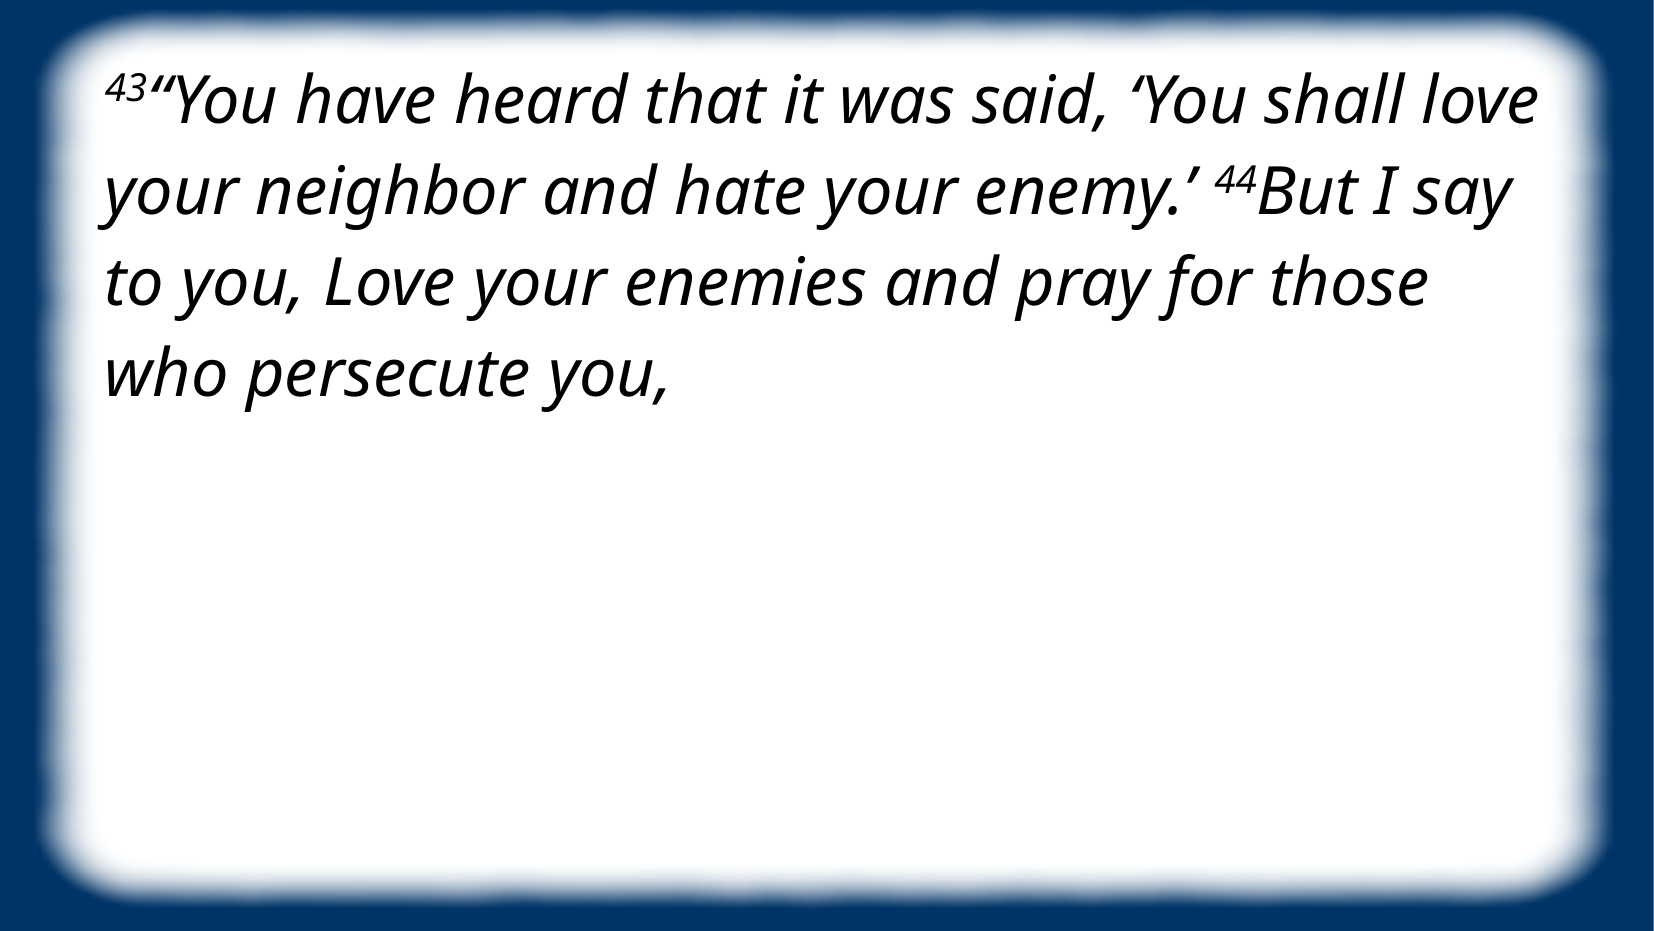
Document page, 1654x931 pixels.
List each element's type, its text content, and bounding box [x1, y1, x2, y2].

picture [0, 0, 1654, 931]
text_box 43“You have heard that it was said, ‘You shall love your neighbor and hate your enemy.’ 44But I say to you, Love your enemies and pray for those who persecute you, [90, 45, 1561, 415]
